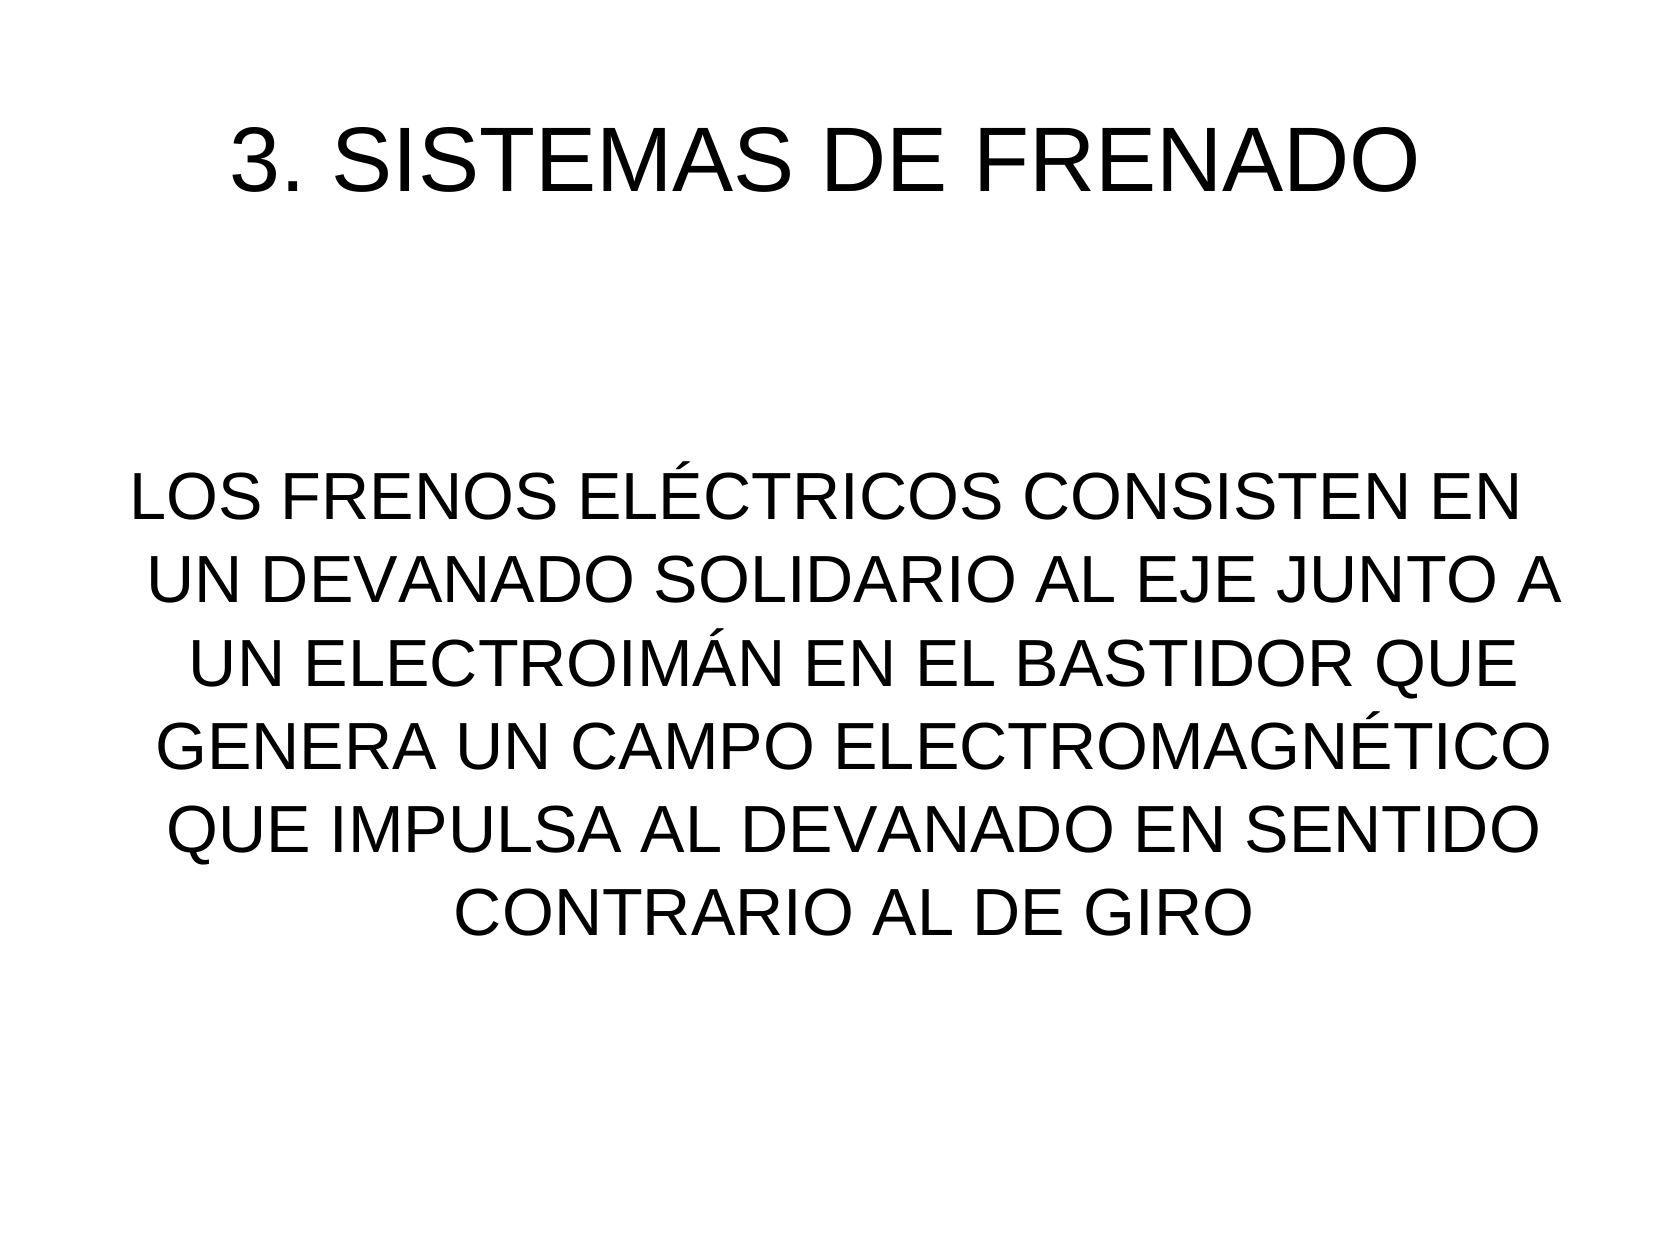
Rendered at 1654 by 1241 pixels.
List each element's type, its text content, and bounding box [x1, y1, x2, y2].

subtitle LOS FRENOS ELÉCTRICOS CONSISTEN EN UN DEVANADO SOLIDARIO AL EJE JUNTO A UN ELECTROIMÁN EN EL BASTIDOR QUE GENERA UN CAMPO ELECTROMAGNÉTICO QUE IMPULSA AL DEVANADO EN SENTIDO CONTRARIO AL DE GIRO [82, 290, 1571, 1109]
title 3. SISTEMAS DE FRENADO [82, 38, 1571, 268]
